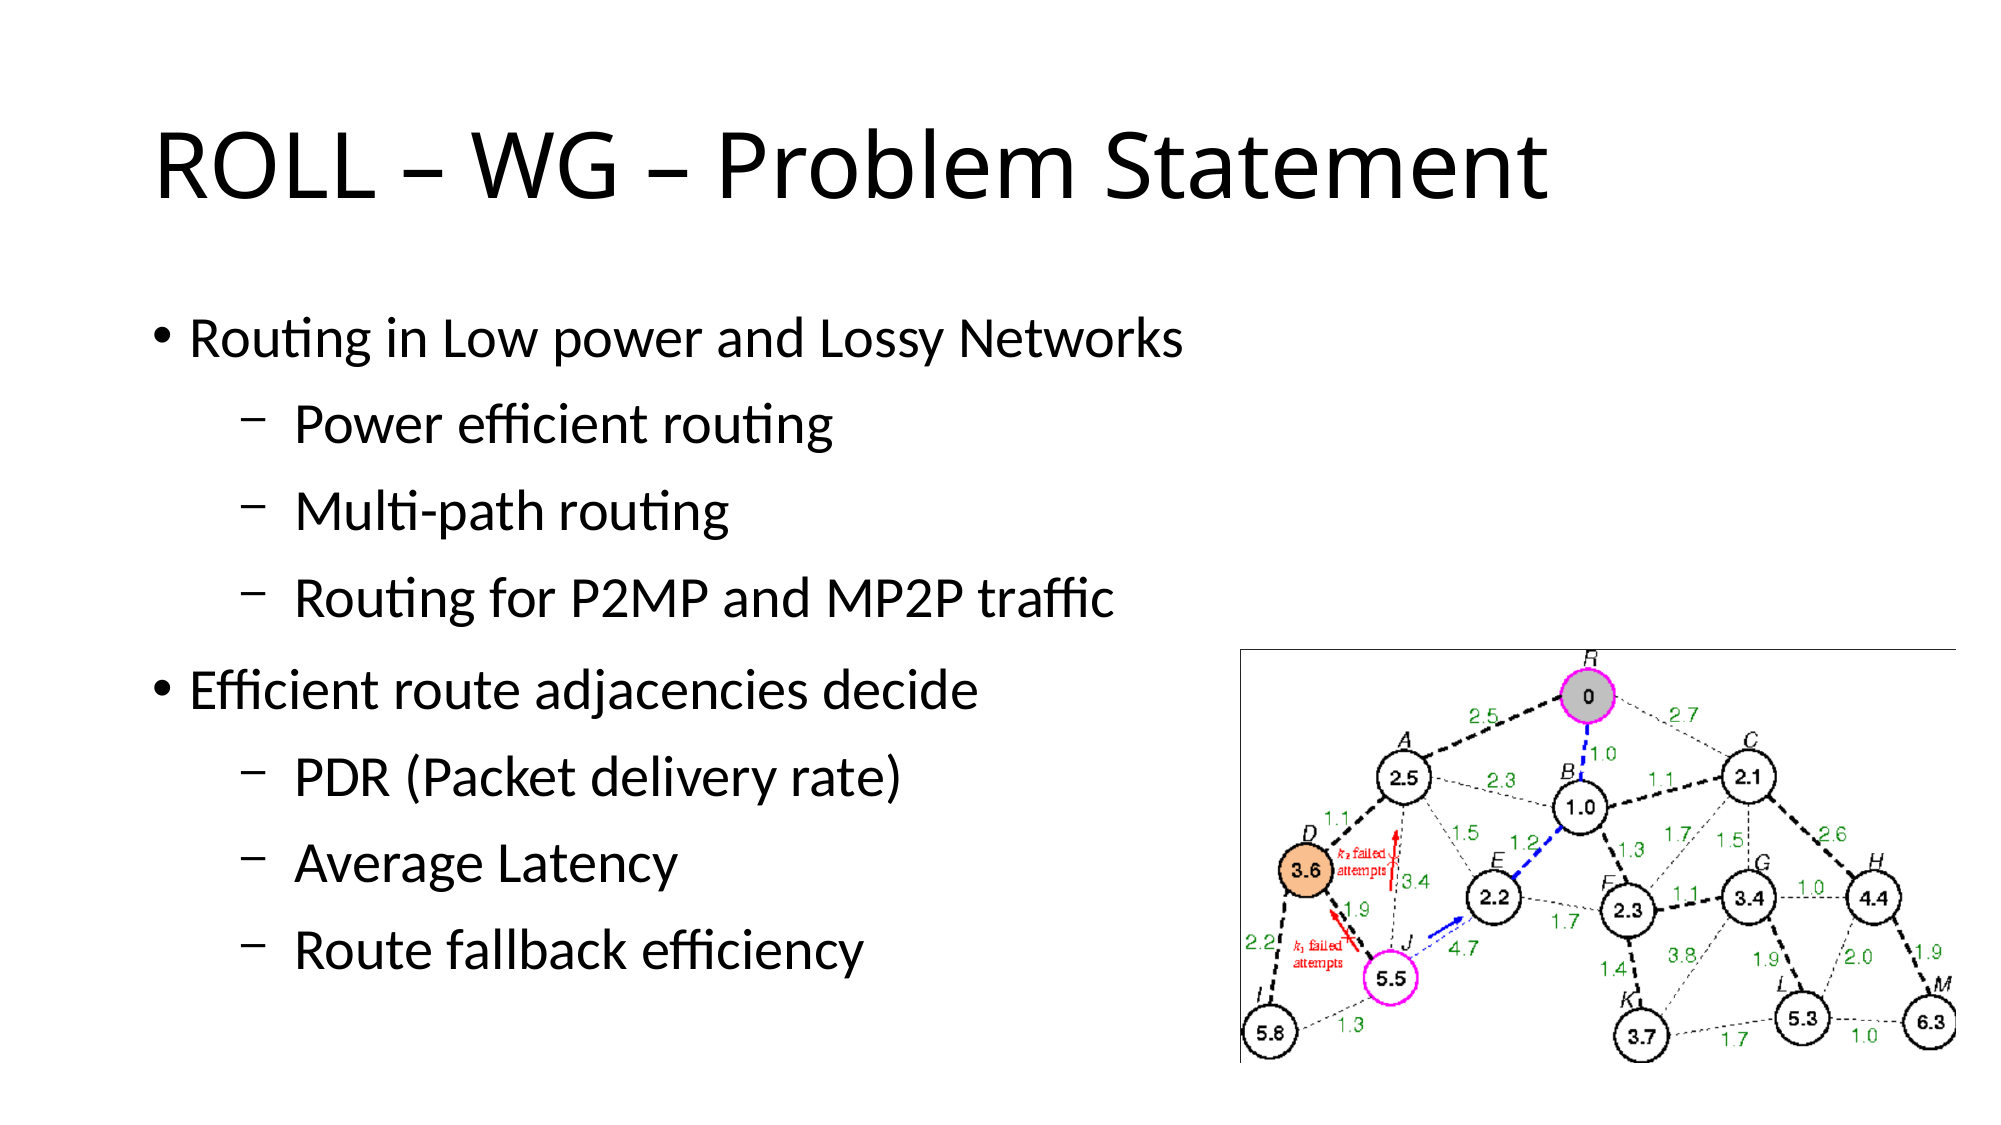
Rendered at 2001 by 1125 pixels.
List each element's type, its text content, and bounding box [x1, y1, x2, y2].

list Routing in Low power and Lossy Networks Power efficient routing Multi-path routing Routing for P2MP and MP2P traffic Efficient route adjacencies decide PDR (Packet delivery rate) Average Latency Route fallback efficiency [137, 299, 1878, 1014]
title ROLL – WG – Problem Statement [137, 59, 1863, 278]
picture [1240, 649, 1956, 1063]
